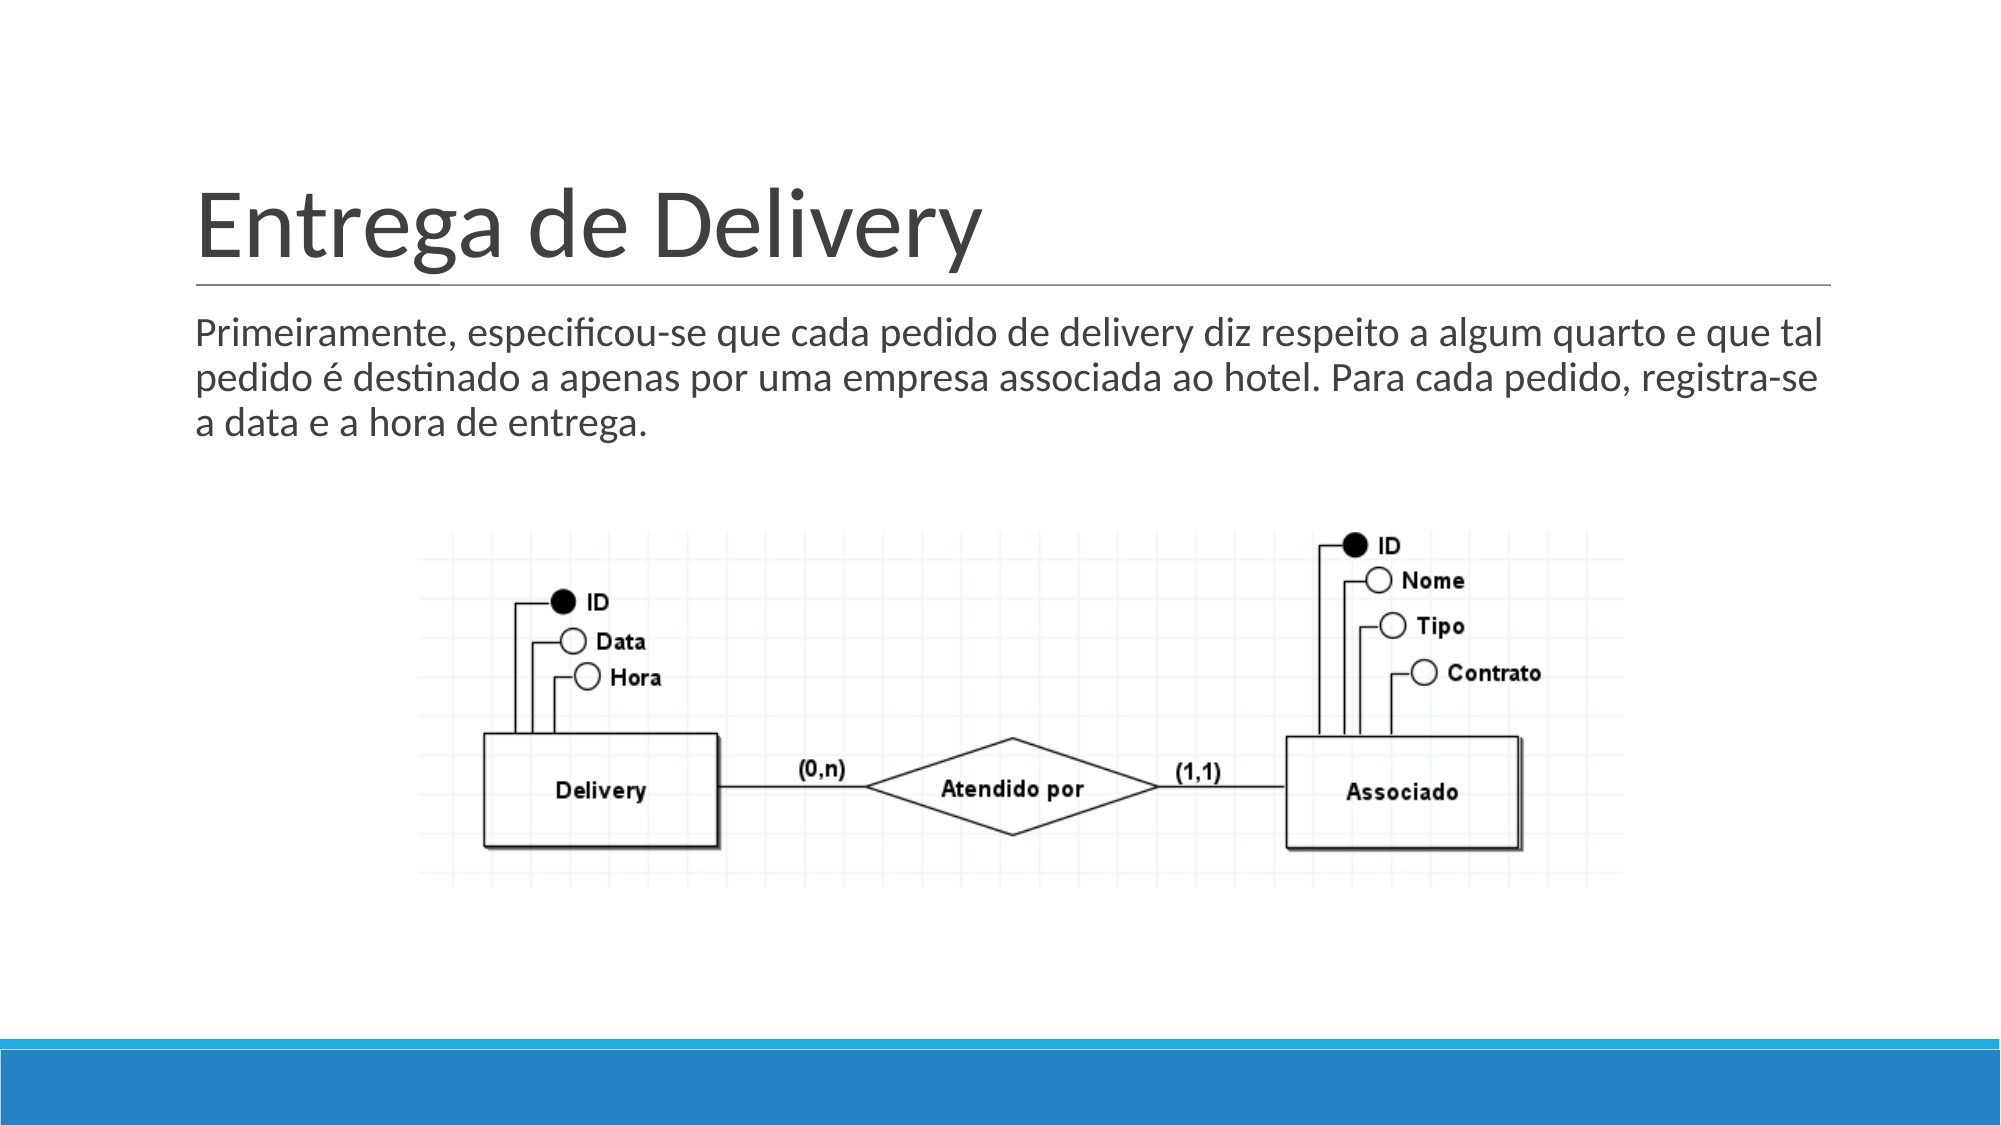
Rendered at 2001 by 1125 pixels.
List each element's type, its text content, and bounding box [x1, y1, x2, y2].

text_box Primeiramente, especificou-se que cada pedido de delivery diz respeito a algum quarto e que tal pedido é destinado a apenas por uma empresa associada ao hotel. Para cada pedido, registra-se a data e a hora de entrega. [180, 302, 1830, 963]
text_box Entrega de Delivery [180, 47, 1830, 285]
picture [418, 531, 1624, 888]
